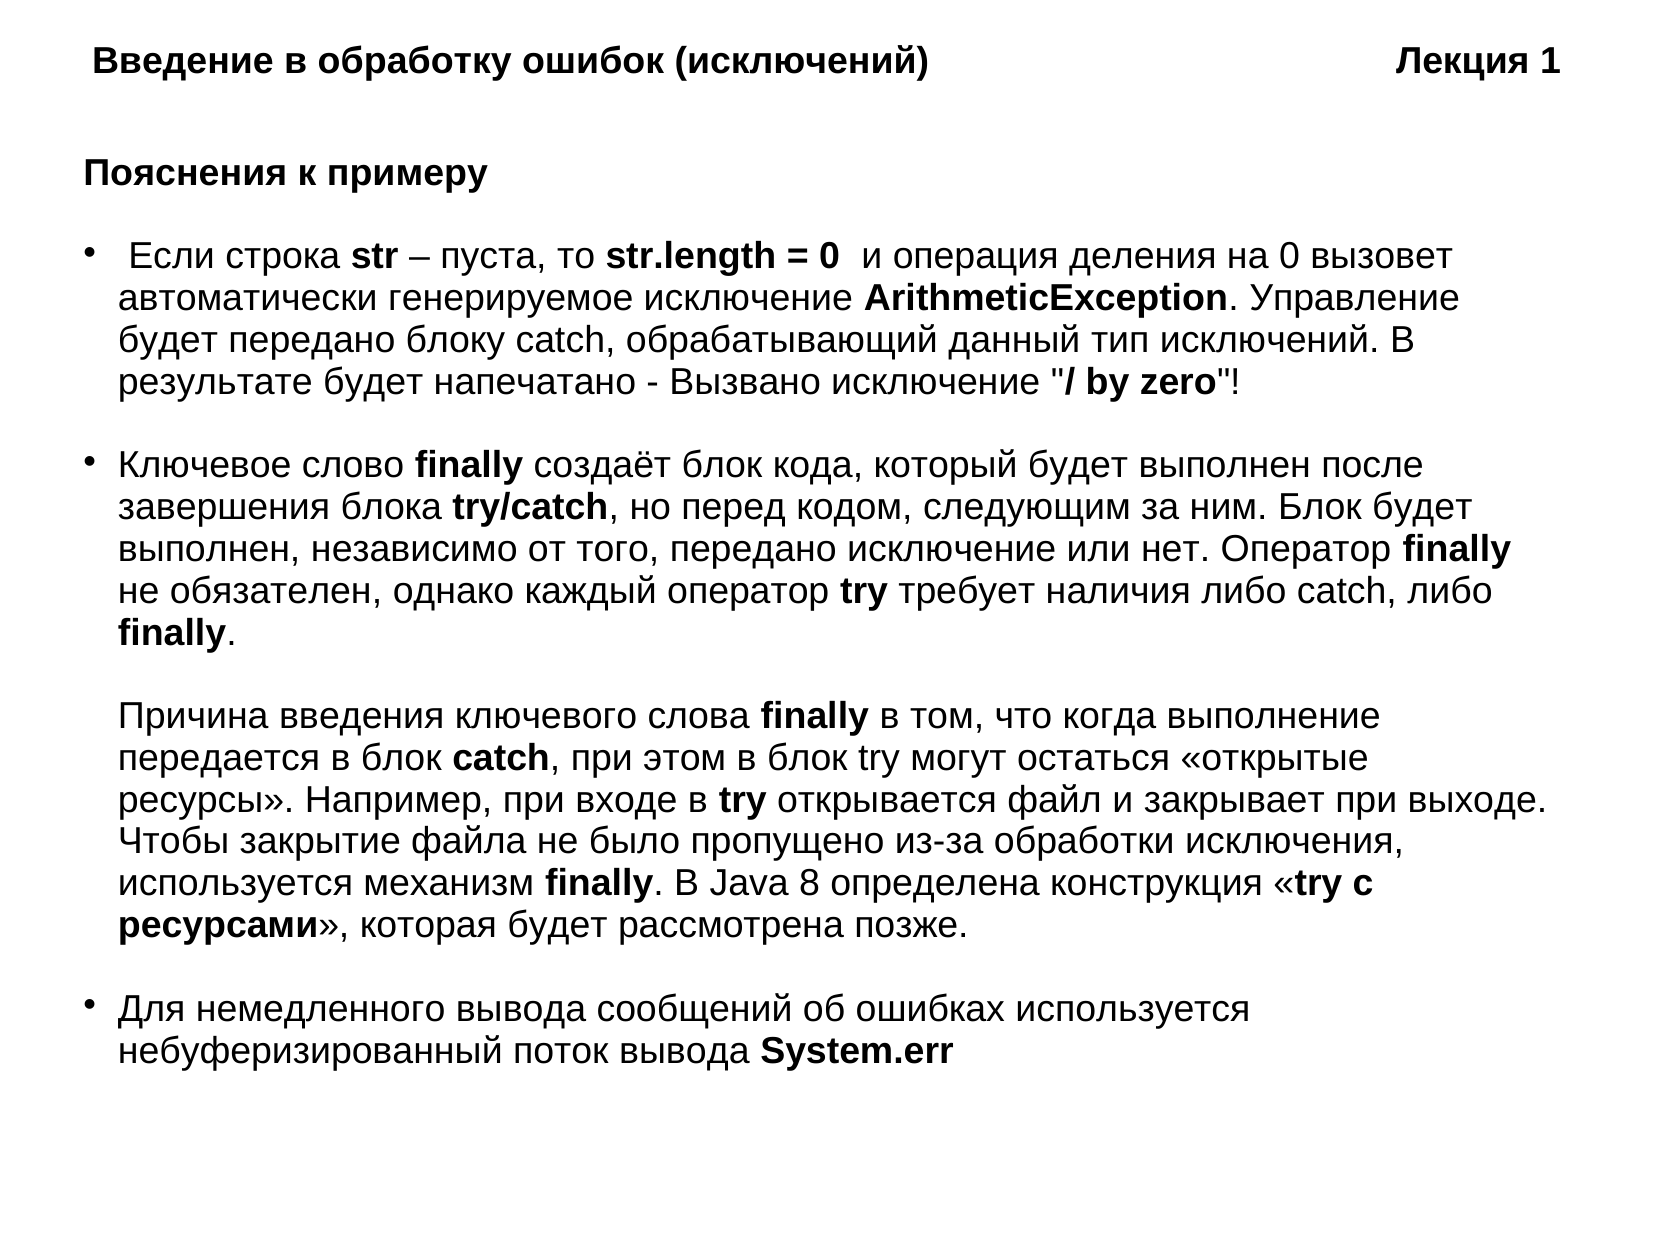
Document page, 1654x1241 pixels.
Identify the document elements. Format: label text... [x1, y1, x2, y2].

text_box Пояснения к примеру Если строка str – пуста, то str.length = 0 и операция деления на 0 вызовет автоматически генерируемое исключение ArithmeticException. Управление будет передано блоку catch, обрабатывающий данный тип исключений. В результате будет напечатано - Вызвано исключение "/ by zero"! Ключевое слово finally создаёт блок кода, который будет выполнен после завершения блока try/catch, но перед кодом, следующим за ним. Блок будет выполнен, независимо от того, передано исключение или нет. Оператор finally не обязателен, однако каждый оператор try требует наличия либо catch, либо finally. Причина введения ключевого слова finally в том, что когда выполнение передается в блок catch, при этом в блок try могут остаться «открытые ресурсы». Например, при входе в try открываетcя файл и закрывает при выходе. Чтобы закрытие файла не было пропущено из-за обработки исключения, используется механизм finally. В Java 8 определена конструкция «try с ресурсами», которая будет рассмотрена позже. Для немедленного вывода сообщений об ошибках используется небуферизированный поток вывода System.err [68, 141, 1569, 532]
text_box Введение в обработку ошибок (исключений) Лекция 1 [82, 25, 1571, 95]
